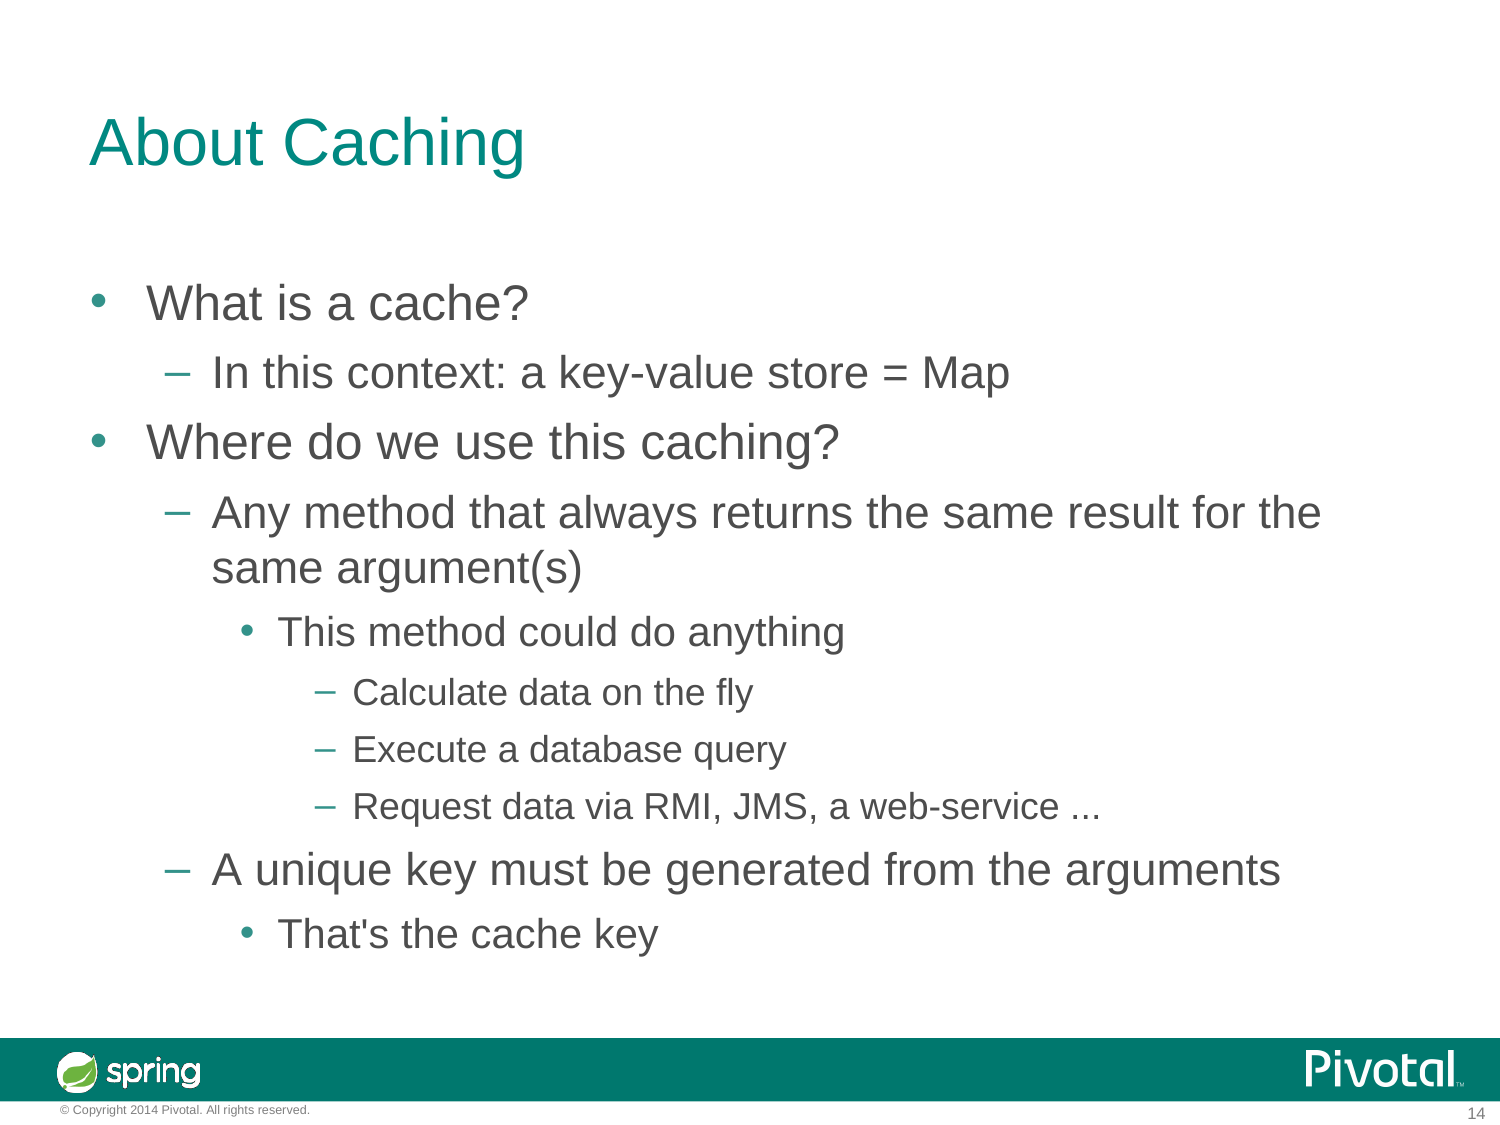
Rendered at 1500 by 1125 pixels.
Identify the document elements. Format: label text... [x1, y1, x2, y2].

list What is a cache? In this context: a key-value store = Map Where do we use this caching? Any method that always returns the same result for the same argument(s) This method could do anything Calculate data on the fly Execute a database query Request data via RMI, JMS, a web-service ... A unique key must be generated from the arguments That's the cache key [75, 262, 1426, 1005]
picture [32, 1041, 210, 1103]
title About Caching [75, 45, 1426, 233]
picture [1306, 1050, 1464, 1087]
